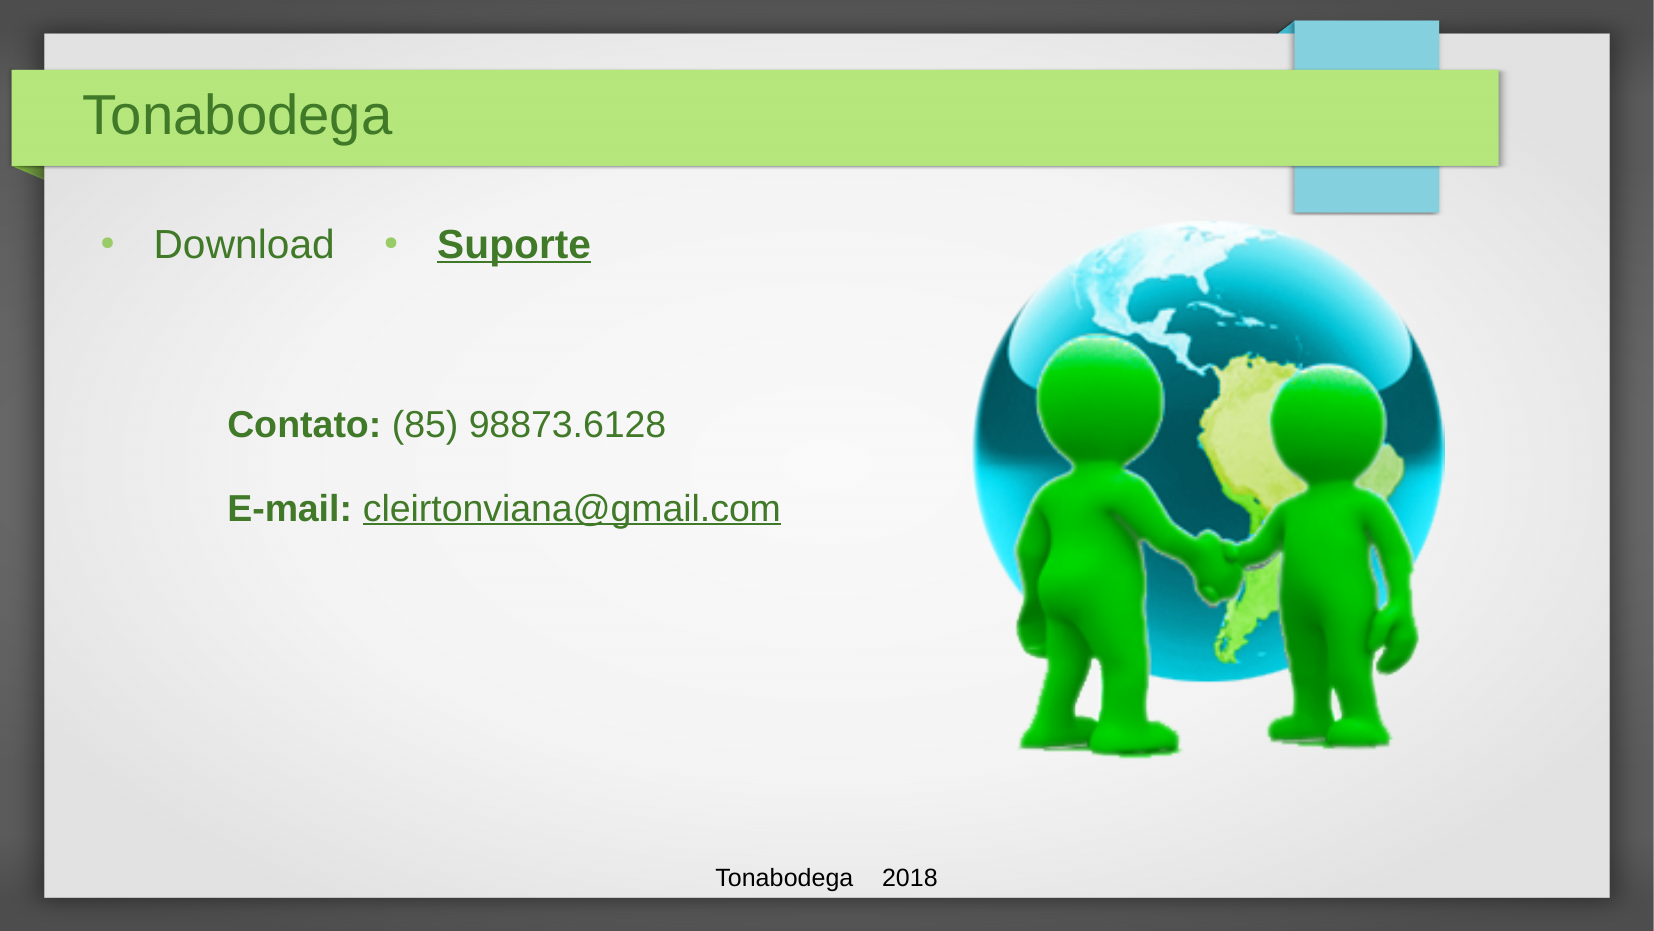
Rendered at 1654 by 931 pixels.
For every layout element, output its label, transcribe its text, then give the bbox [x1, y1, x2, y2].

text_box Contato: (85) 98873.6128 E-mail: cleirtonviana@gmail.com [212, 395, 945, 579]
list Suporte [366, 221, 638, 284]
text_box Tonabodega 2018 [47, 856, 1607, 900]
title Tonabodega [82, 70, 1264, 160]
list Download [82, 221, 355, 284]
picture [0, 0, 1654, 931]
text_box ® [838, 857, 869, 896]
